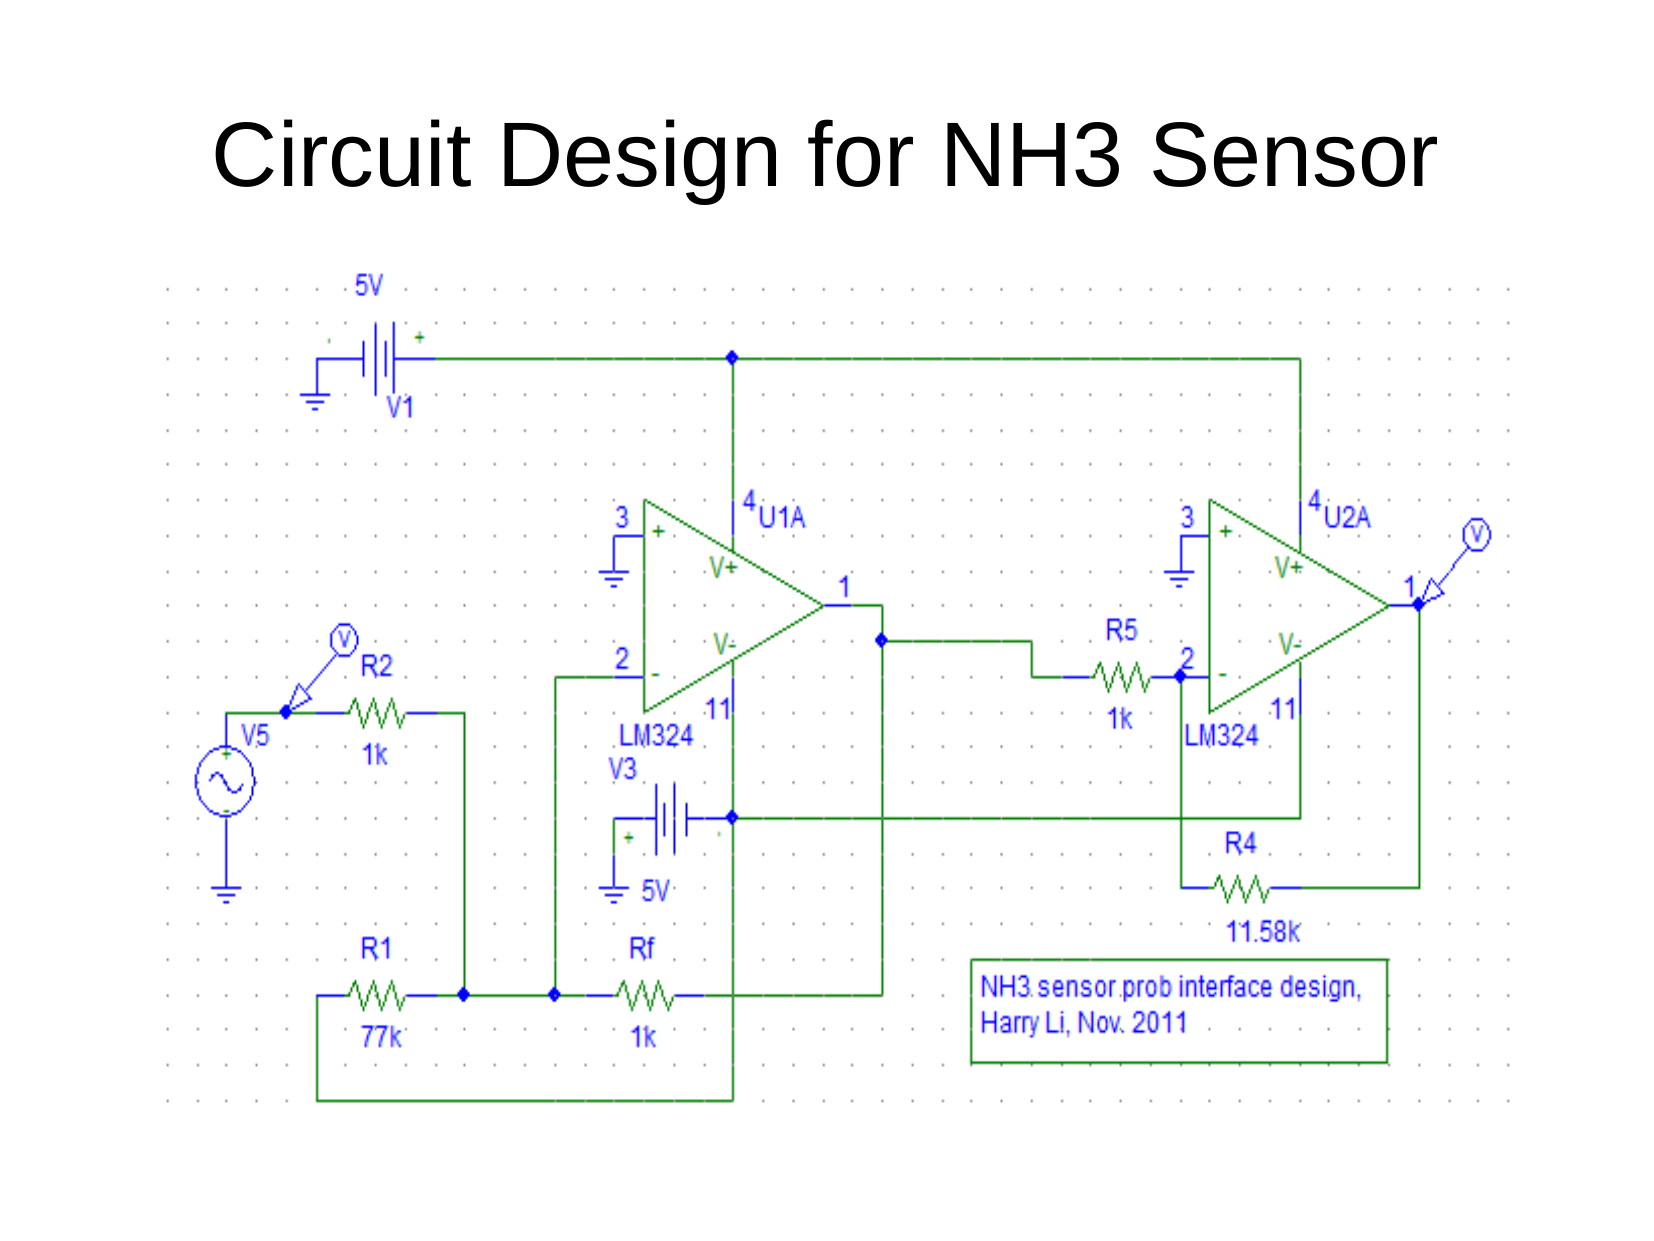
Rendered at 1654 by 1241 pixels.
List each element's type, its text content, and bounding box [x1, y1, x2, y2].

title Circuit Design for NH3 Sensor [82, 56, 1571, 249]
picture [147, 265, 1536, 1122]
